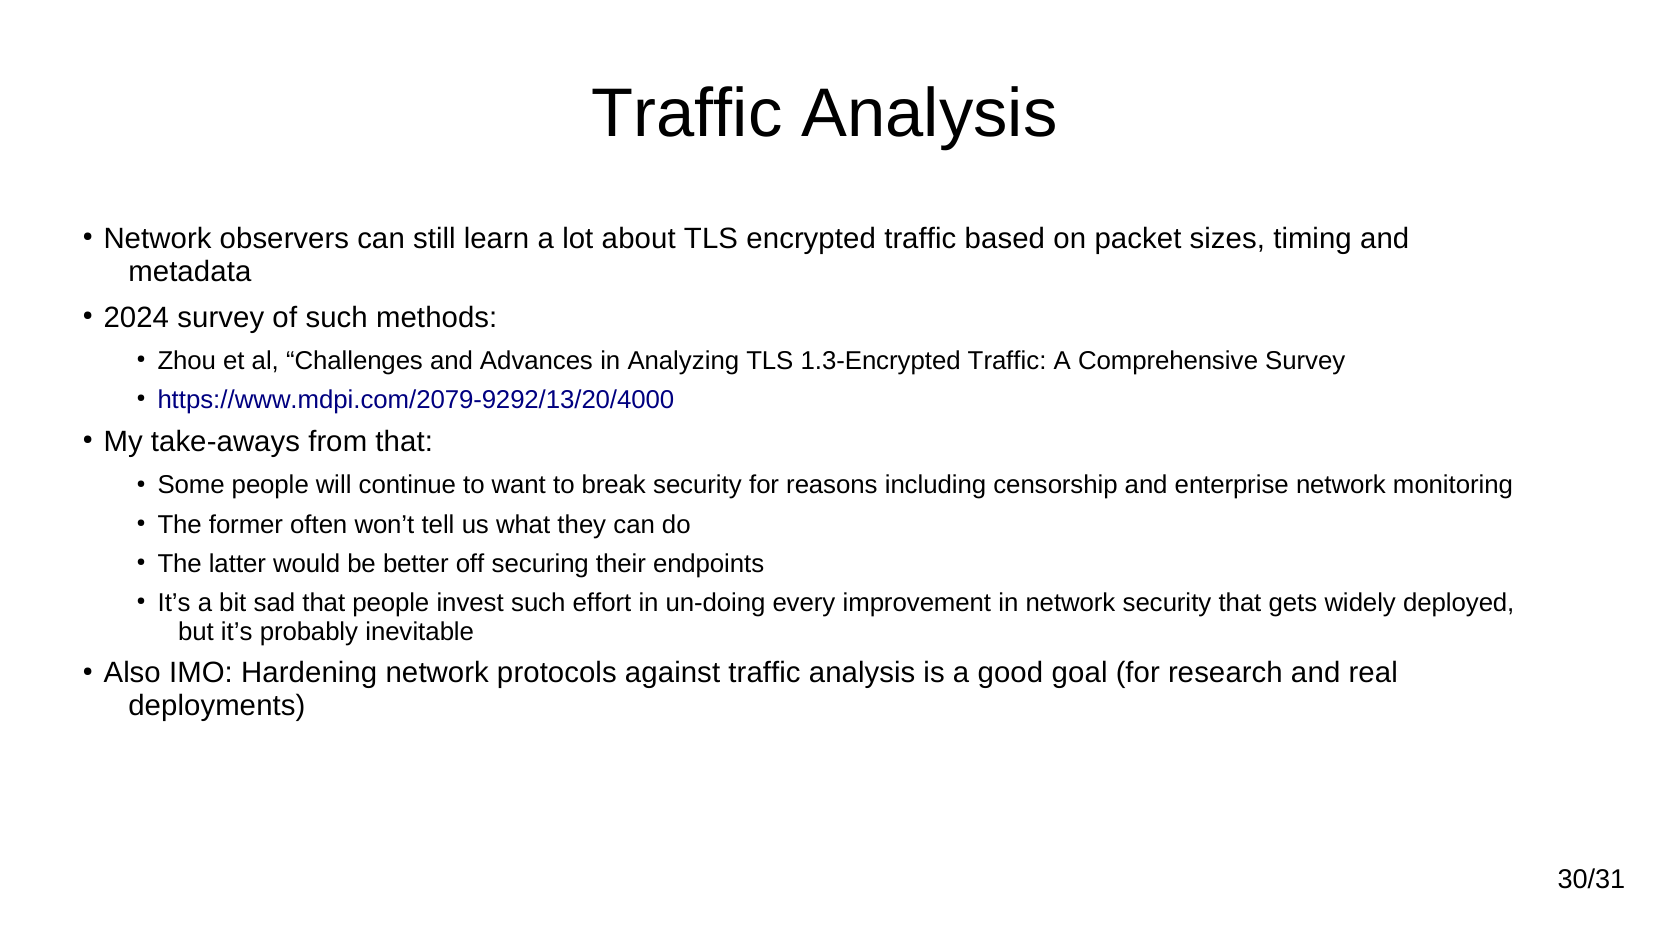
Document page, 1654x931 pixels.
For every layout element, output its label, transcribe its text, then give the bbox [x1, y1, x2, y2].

title Traffic Analysis [82, 37, 1568, 191]
list Network observers can still learn a lot about TLS encrypted traffic based on packet sizes, timing and metadata 2024 survey of such methods: Zhou et al, “Challenges and Advances in Analyzing TLS 1.3-Encrypted Traffic: A Comprehensive Survey https://www.mdpi.com/2079-9292/13/20/4000 My take-aways from that: Some people will continue to want to break security for reasons including censorship and enterprise network monitoring The former often won’t tell us what they can do The latter would be better off securing their endpoints It’s a bit sad that people invest such effort in un-doing every improvement in network security that gets widely deployed, but it’s probably inevitable Also IMO: Hardening network protocols against traffic analysis is a good goal (for research and real deployments) [82, 217, 1535, 755]
